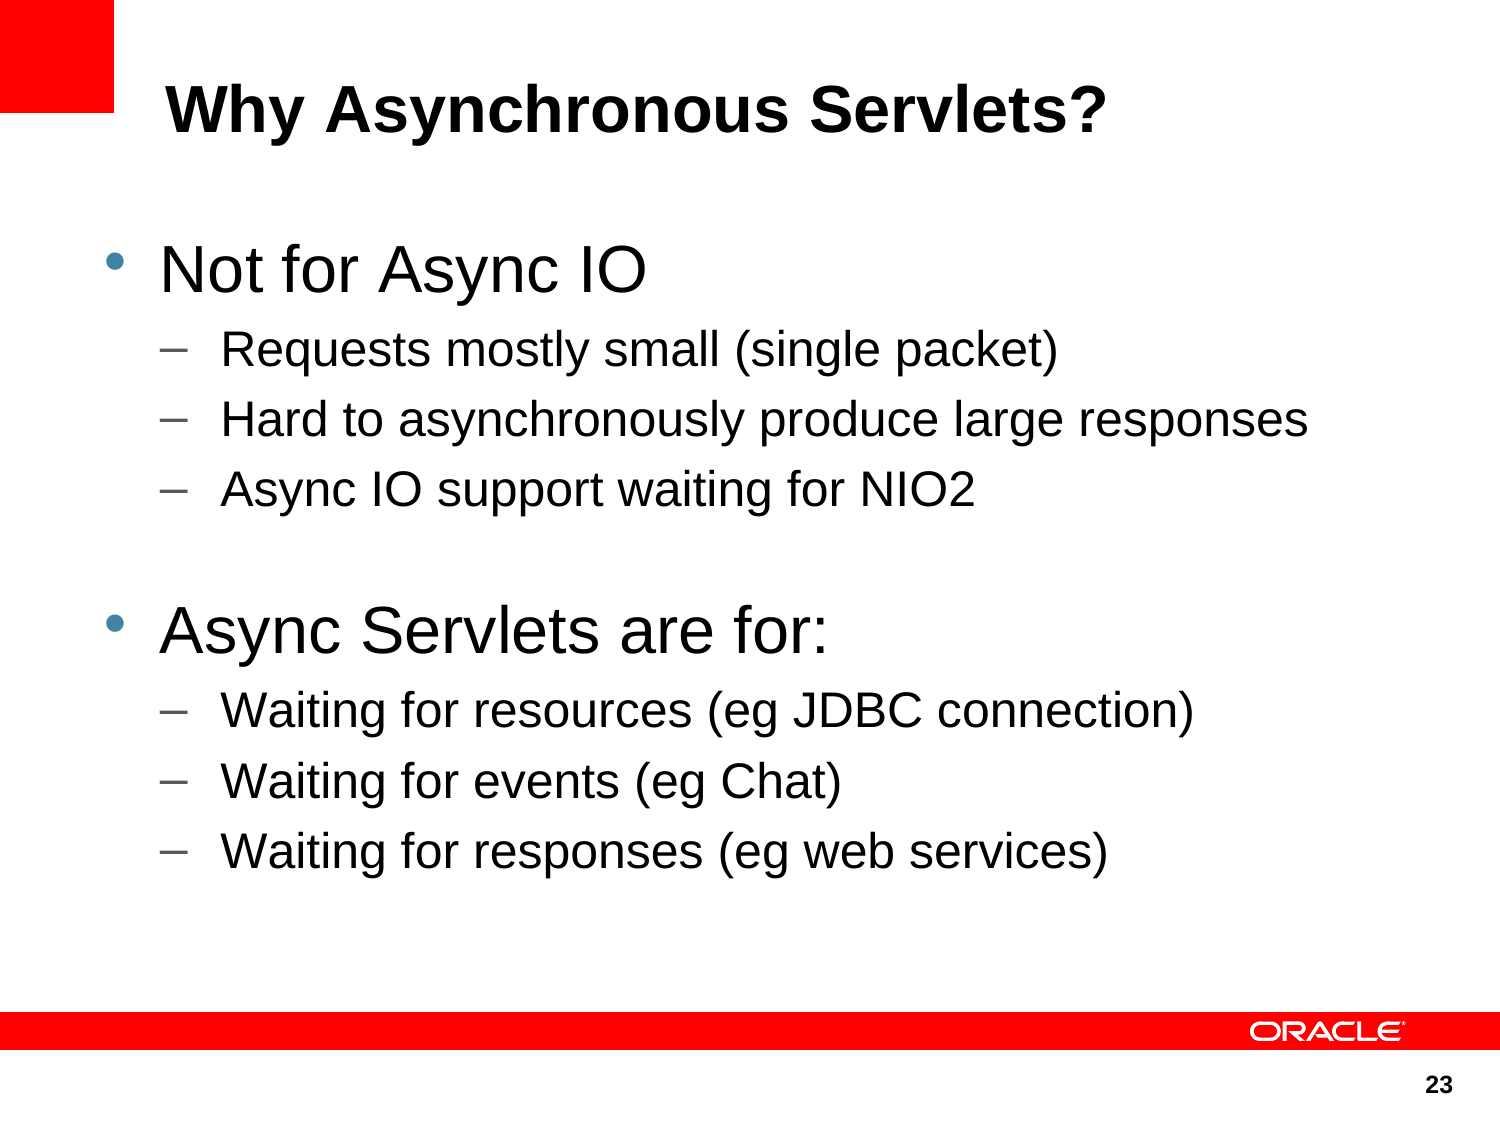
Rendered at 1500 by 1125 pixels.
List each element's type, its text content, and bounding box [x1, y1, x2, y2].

list Not for Async IO Requests mostly small (single packet) Hard to asynchronously produce large responses Async IO support waiting for NIO2 Async Servlets are for: Waiting for resources (eg JDBC connection) Waiting for events (eg Chat) Waiting for responses (eg web services) [103, 225, 1498, 929]
picture [0, 0, 114, 113]
picture [0, 1012, 1500, 1050]
title Why Asynchronous Servlets? [141, 65, 1201, 191]
